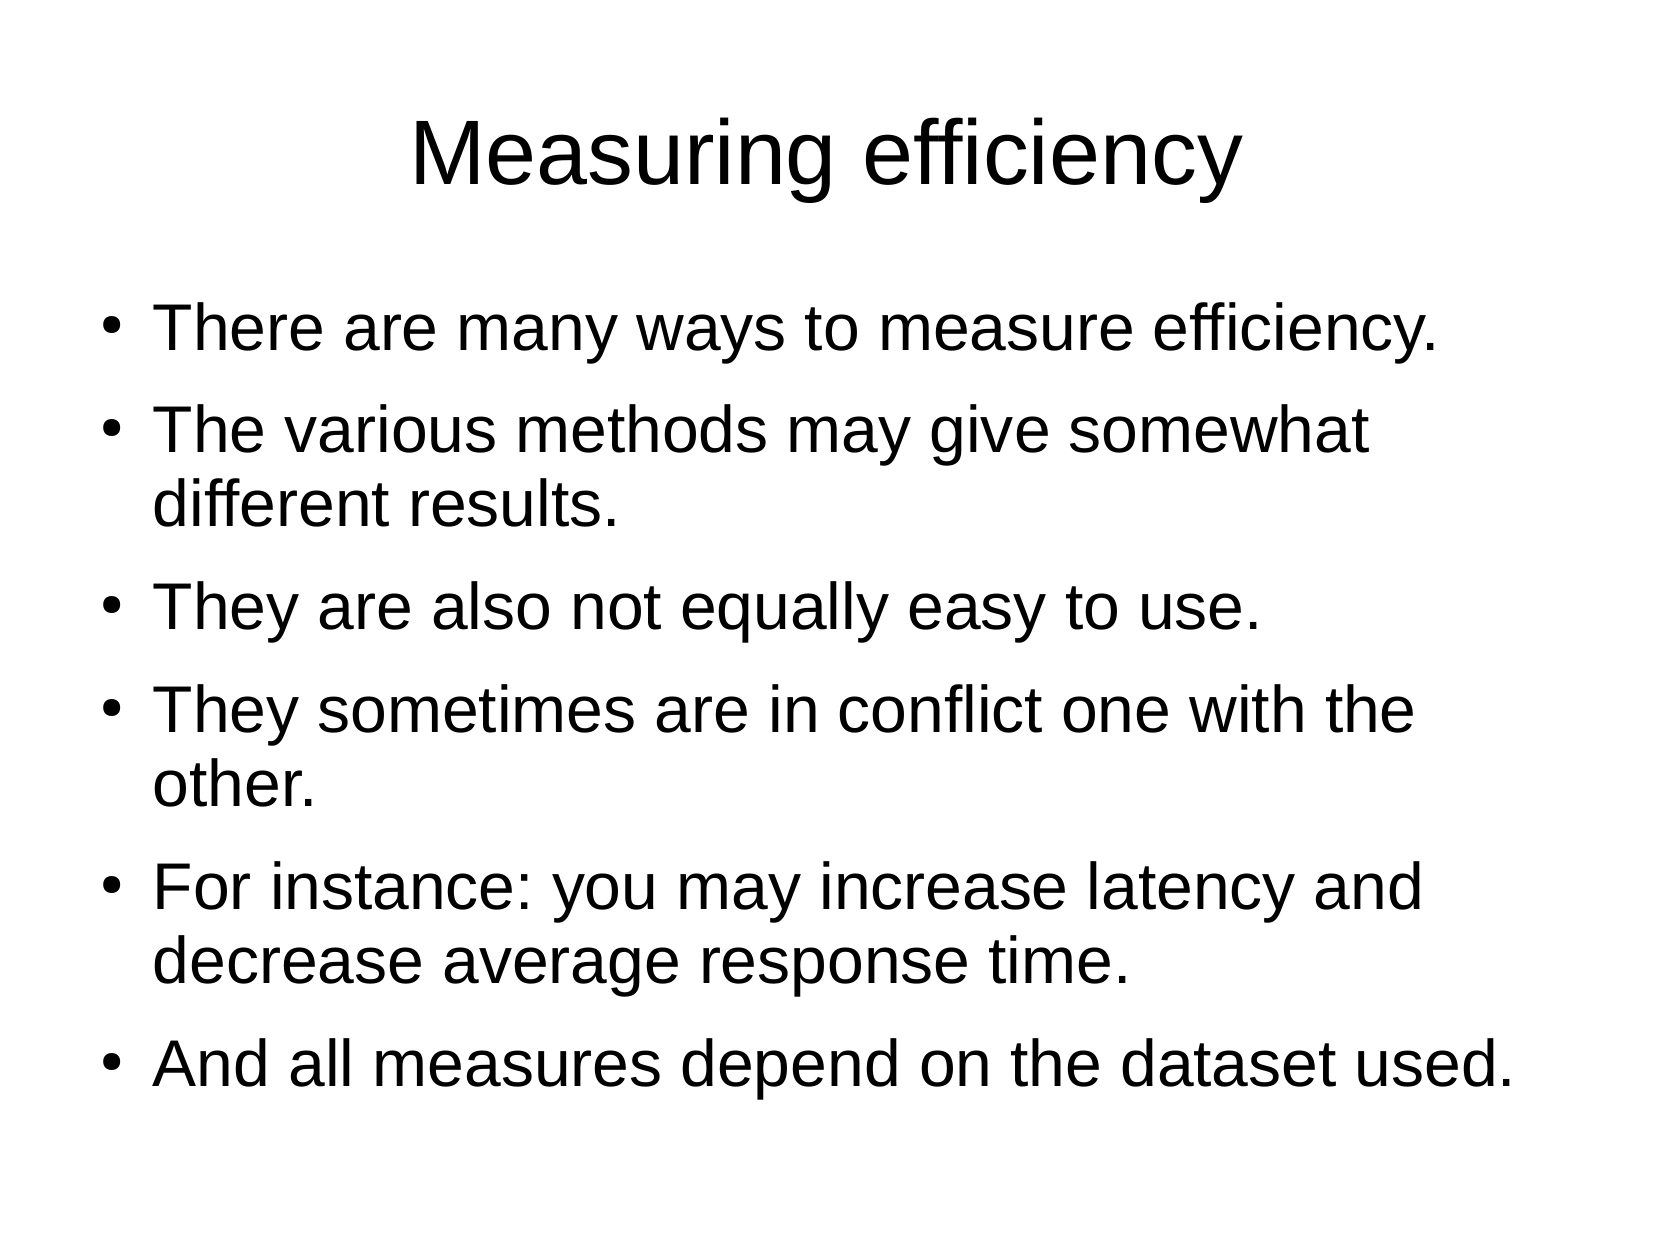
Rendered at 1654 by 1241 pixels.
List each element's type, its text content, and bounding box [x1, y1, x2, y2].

title Measuring efficiency [82, 49, 1571, 257]
list There are many ways to measure efficiency. The various methods may give somewhat different results. They are also not equally easy to use. They sometimes are in conflict one with the other. For instance: you may increase latency and decrease average response time. And all measures depend on the dataset used. [82, 290, 1571, 1109]
